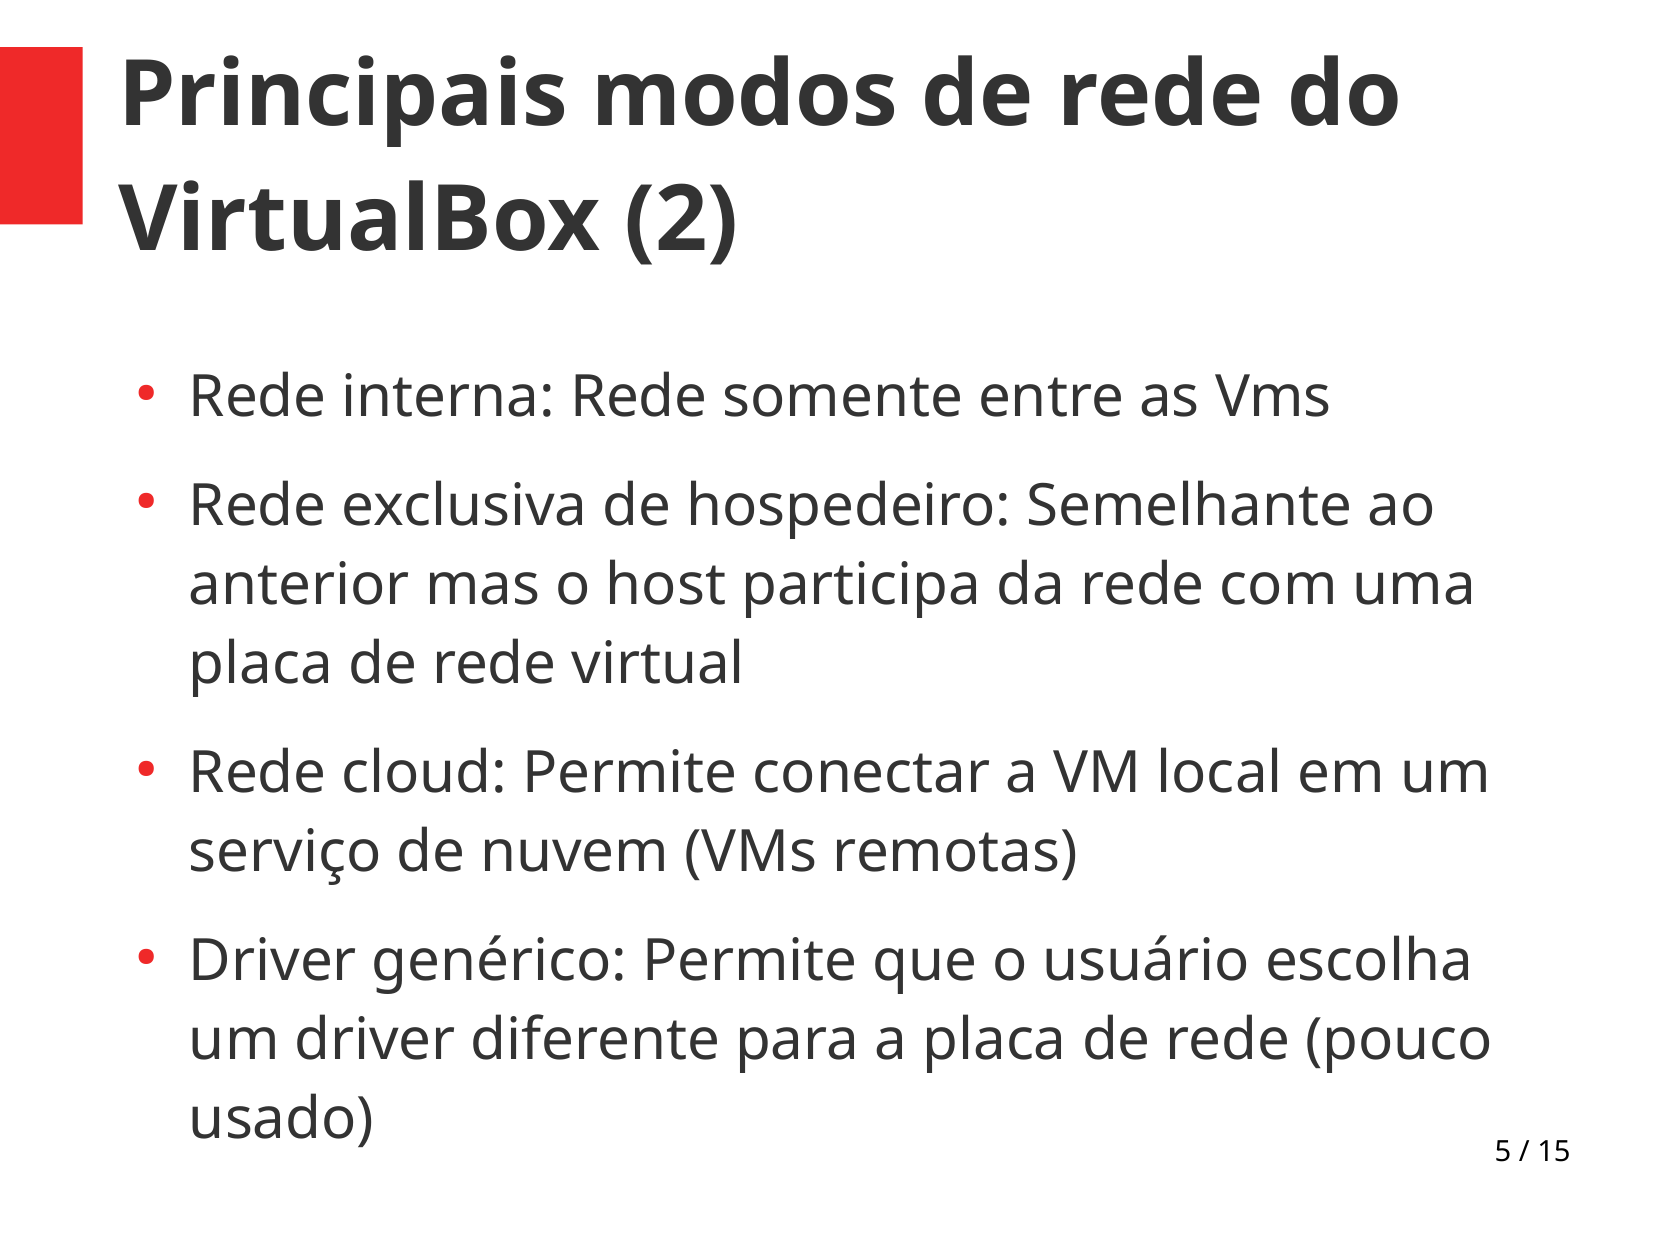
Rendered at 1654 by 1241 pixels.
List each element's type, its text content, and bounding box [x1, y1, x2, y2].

title Principais modos de rede do VirtualBox (2) [118, 45, 1571, 260]
list Rede interna: Rede somente entre as Vms Rede exclusiva de hospedeiro: Semelhante ao anterior mas o host participa da rede com uma placa de rede virtual Rede cloud: Permite conectar a VM local em um serviço de nuvem (VMs remotas) Driver genérico: Permite que o usuário escolha um driver diferente para a placa de rede (pouco usado) [118, 354, 1536, 1074]
